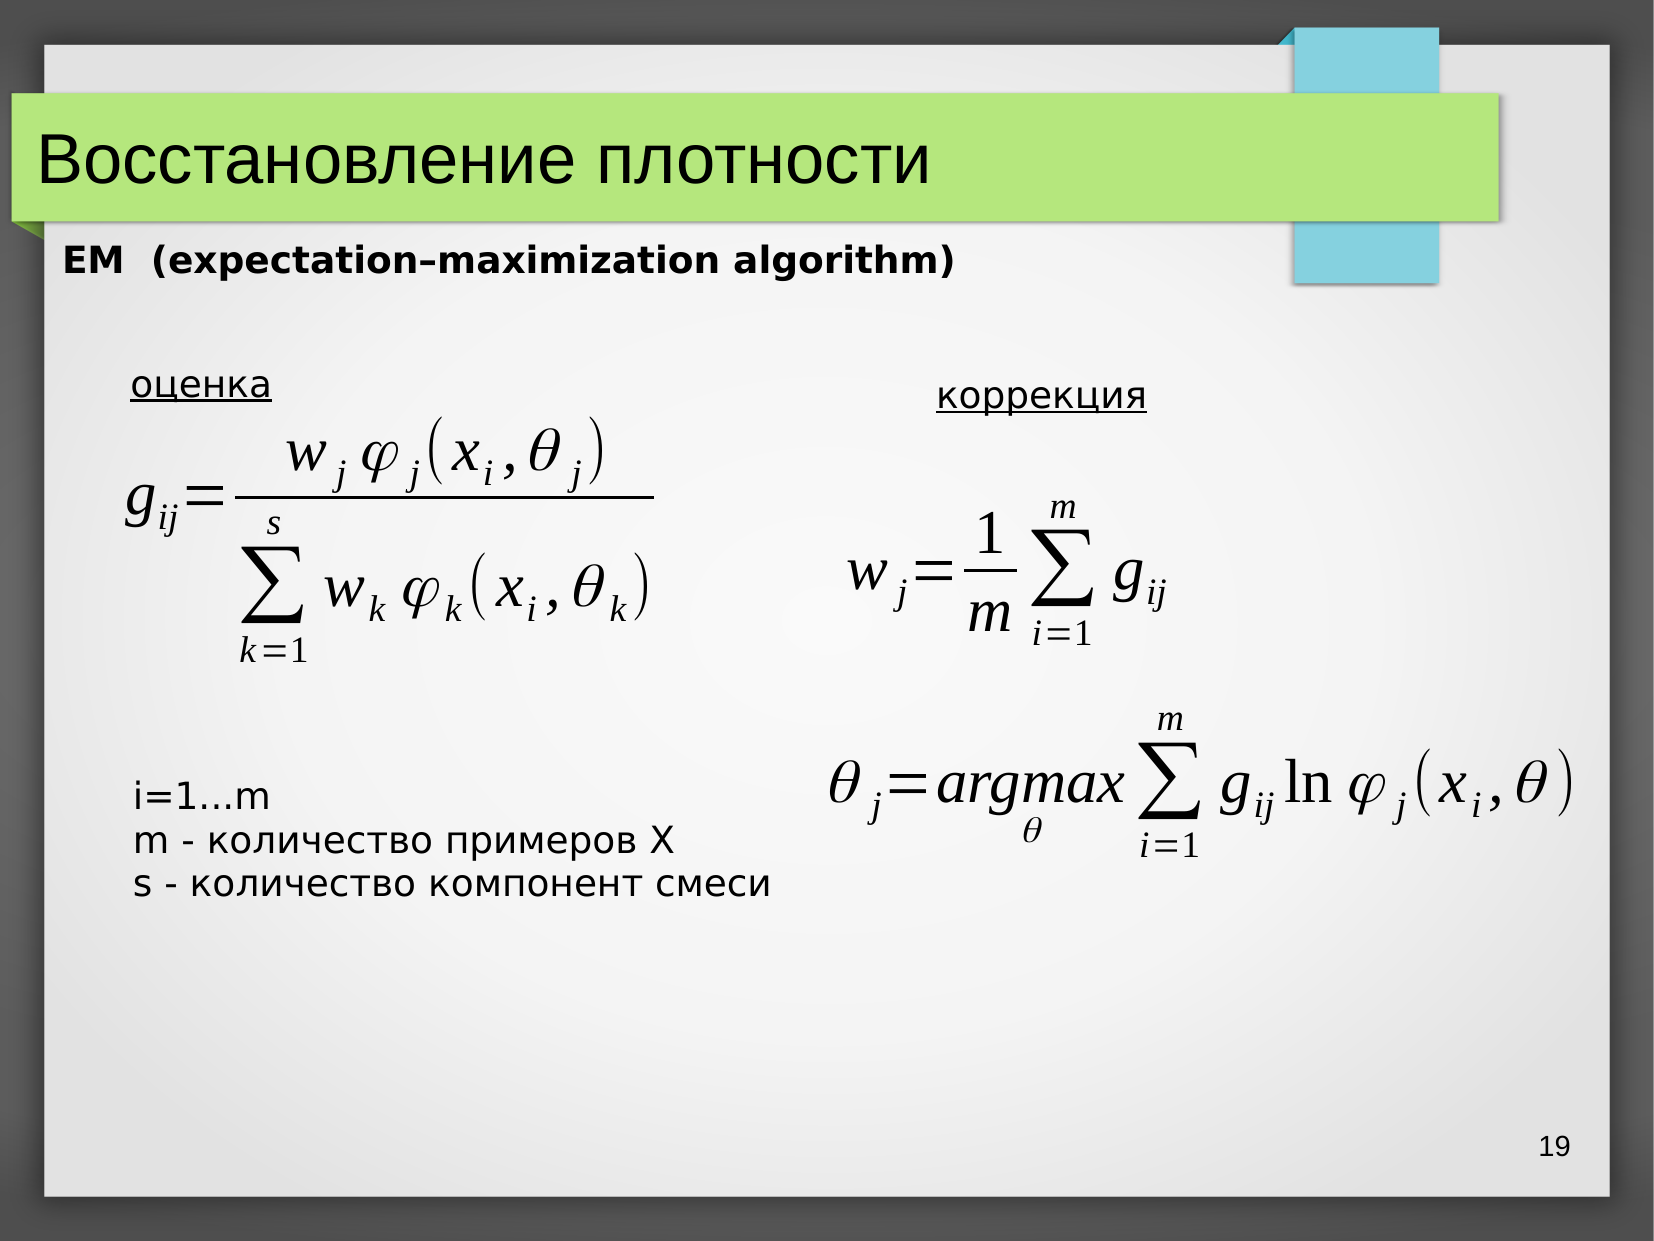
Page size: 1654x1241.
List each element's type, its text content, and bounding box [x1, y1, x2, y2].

text_box i=1...m m - количество примеров X s - количество компонент смеси [118, 767, 827, 914]
title Восстановление плотности [35, 118, 1489, 200]
picture [0, 0, 1654, 1241]
chart [838, 484, 1174, 653]
chart [816, 696, 1583, 866]
text_box EM (expectation–maximization algorithm) [47, 231, 1182, 308]
text_box коррекция [921, 366, 1276, 426]
chart [115, 413, 664, 671]
text_box оценка [115, 355, 329, 414]
